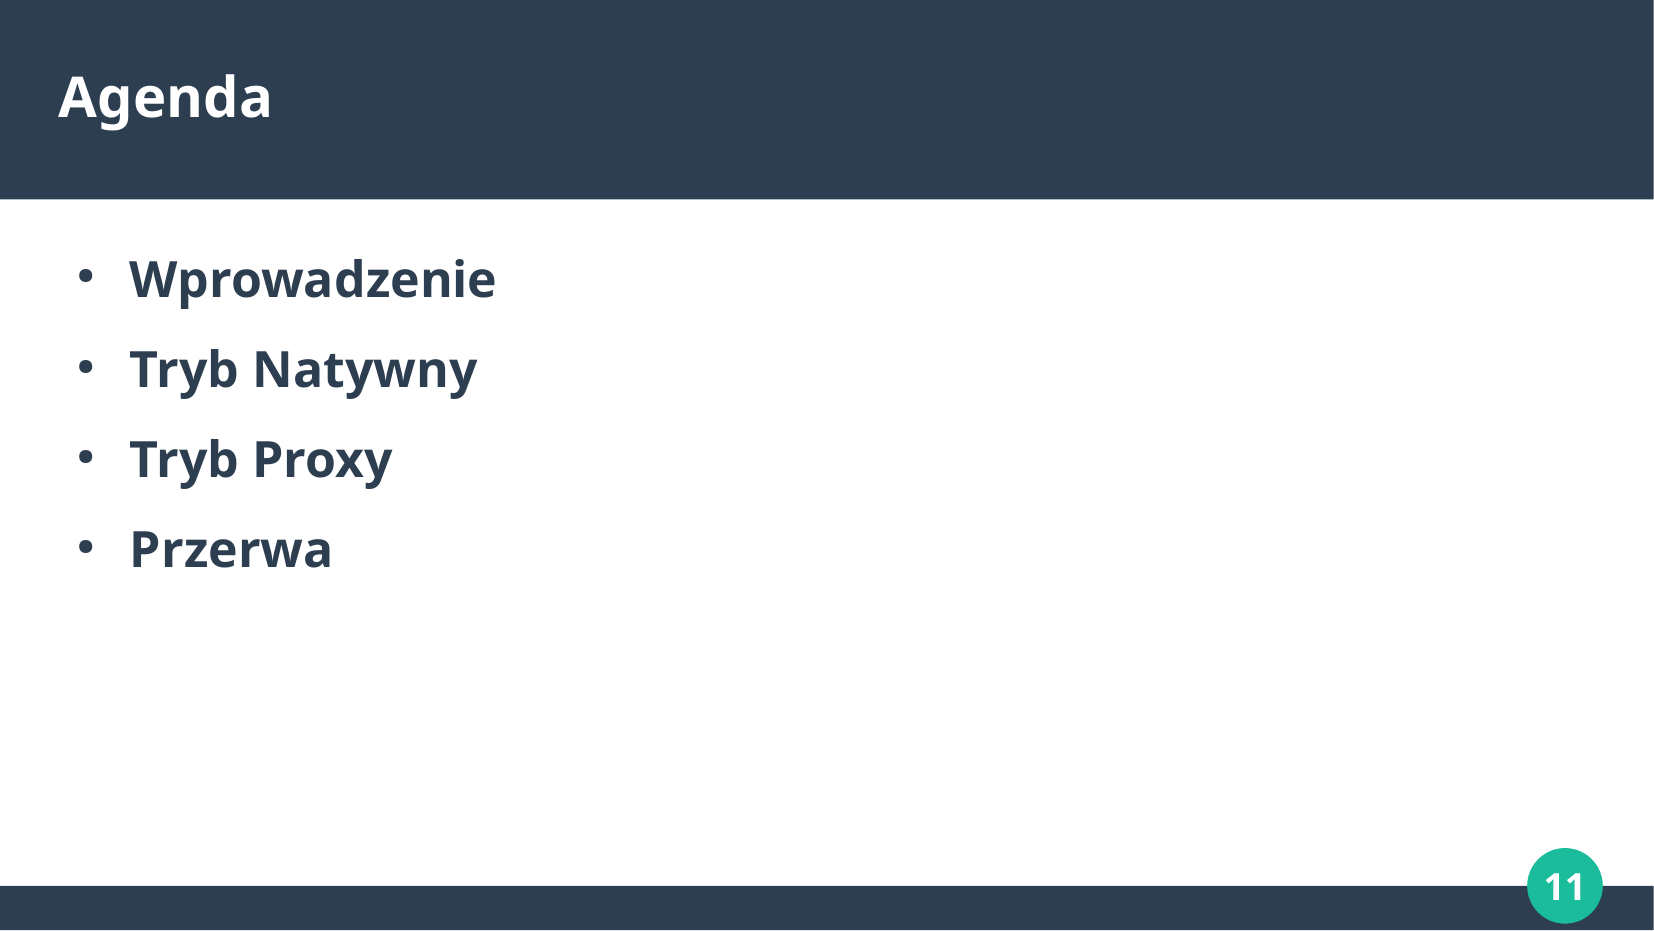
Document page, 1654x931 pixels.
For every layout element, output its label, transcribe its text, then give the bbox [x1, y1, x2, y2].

title Agenda [59, 37, 1595, 156]
list Wprowadzenie Tryb Natywny Tryb Proxy Przerwa [59, 243, 1576, 864]
